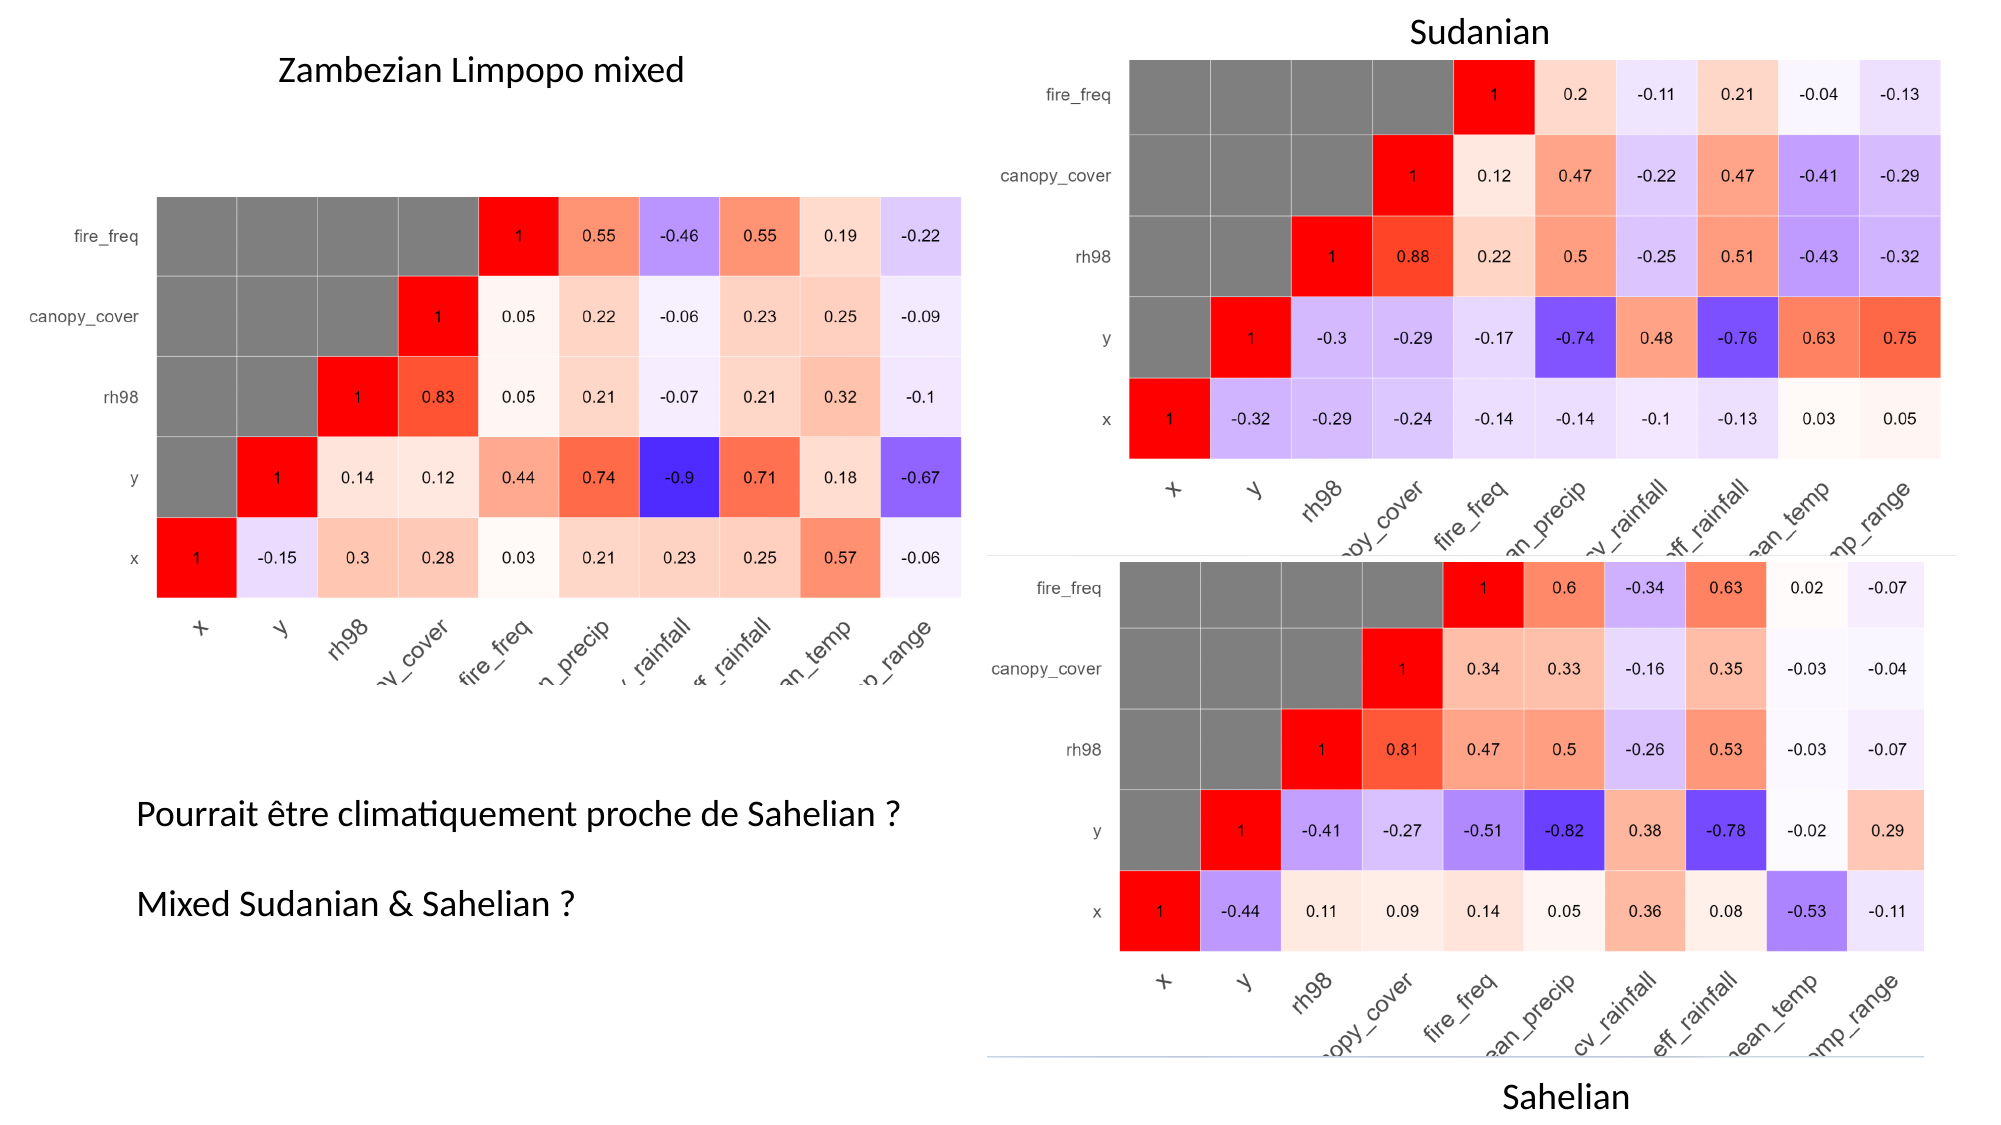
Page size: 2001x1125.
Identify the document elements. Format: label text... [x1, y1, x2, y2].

picture [987, 562, 1924, 1058]
text_box Sudanian [1395, 0, 1566, 60]
text_box Pourrait être climatiquement proche de Sahelian ? Mixed Sudanian & Sahelian ? [121, 781, 918, 931]
text_box Sahelian [1487, 1064, 1646, 1125]
text_box Zambezian Limpopo mixed [263, 37, 701, 97]
picture [987, 60, 1956, 556]
picture [20, 197, 963, 685]
